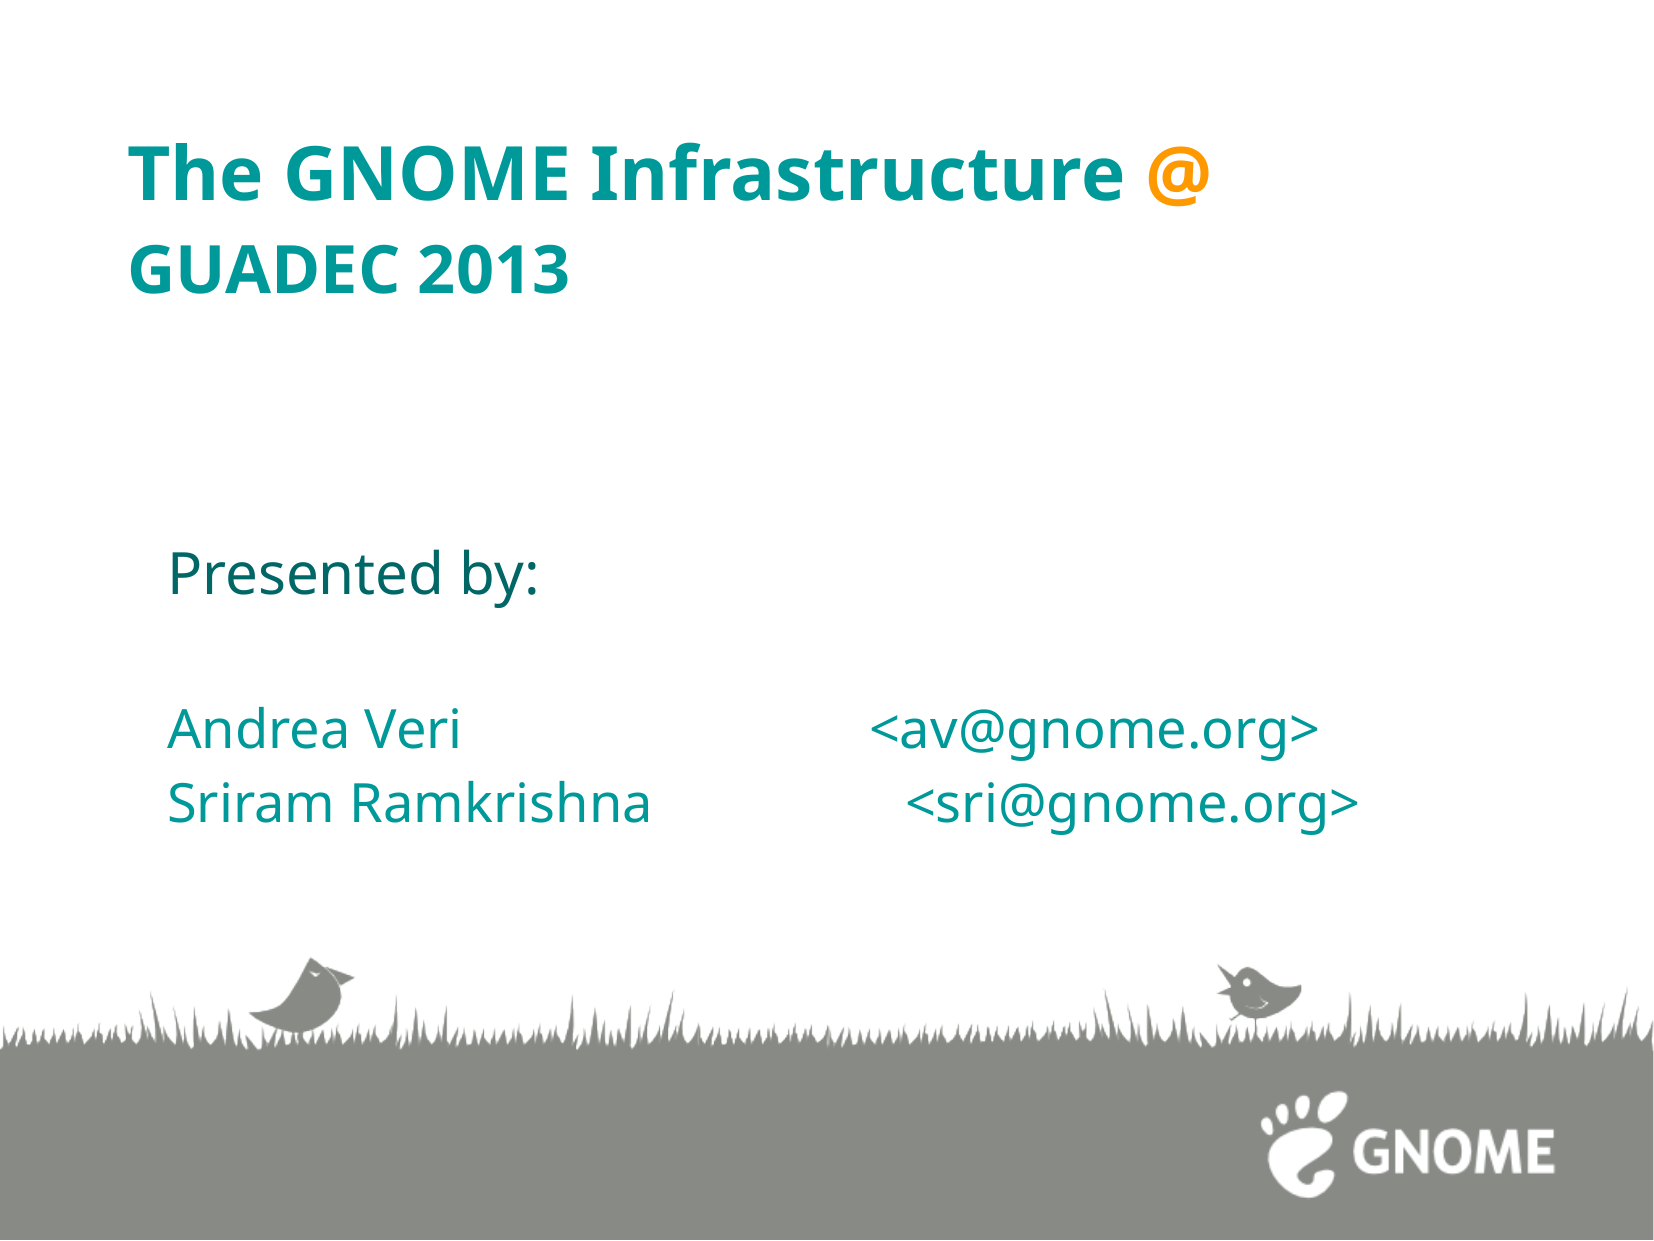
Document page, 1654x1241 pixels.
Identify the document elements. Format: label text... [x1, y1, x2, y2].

picture [0, 0, 1654, 1241]
text_box Presented by: Andrea Veri <av@gnome.org> Sriram Ramkrishna <sri@gnome.org> [112, 525, 1426, 844]
text_box The GNOME Infrastructure @ GUADEC 2013 [112, 112, 1276, 318]
